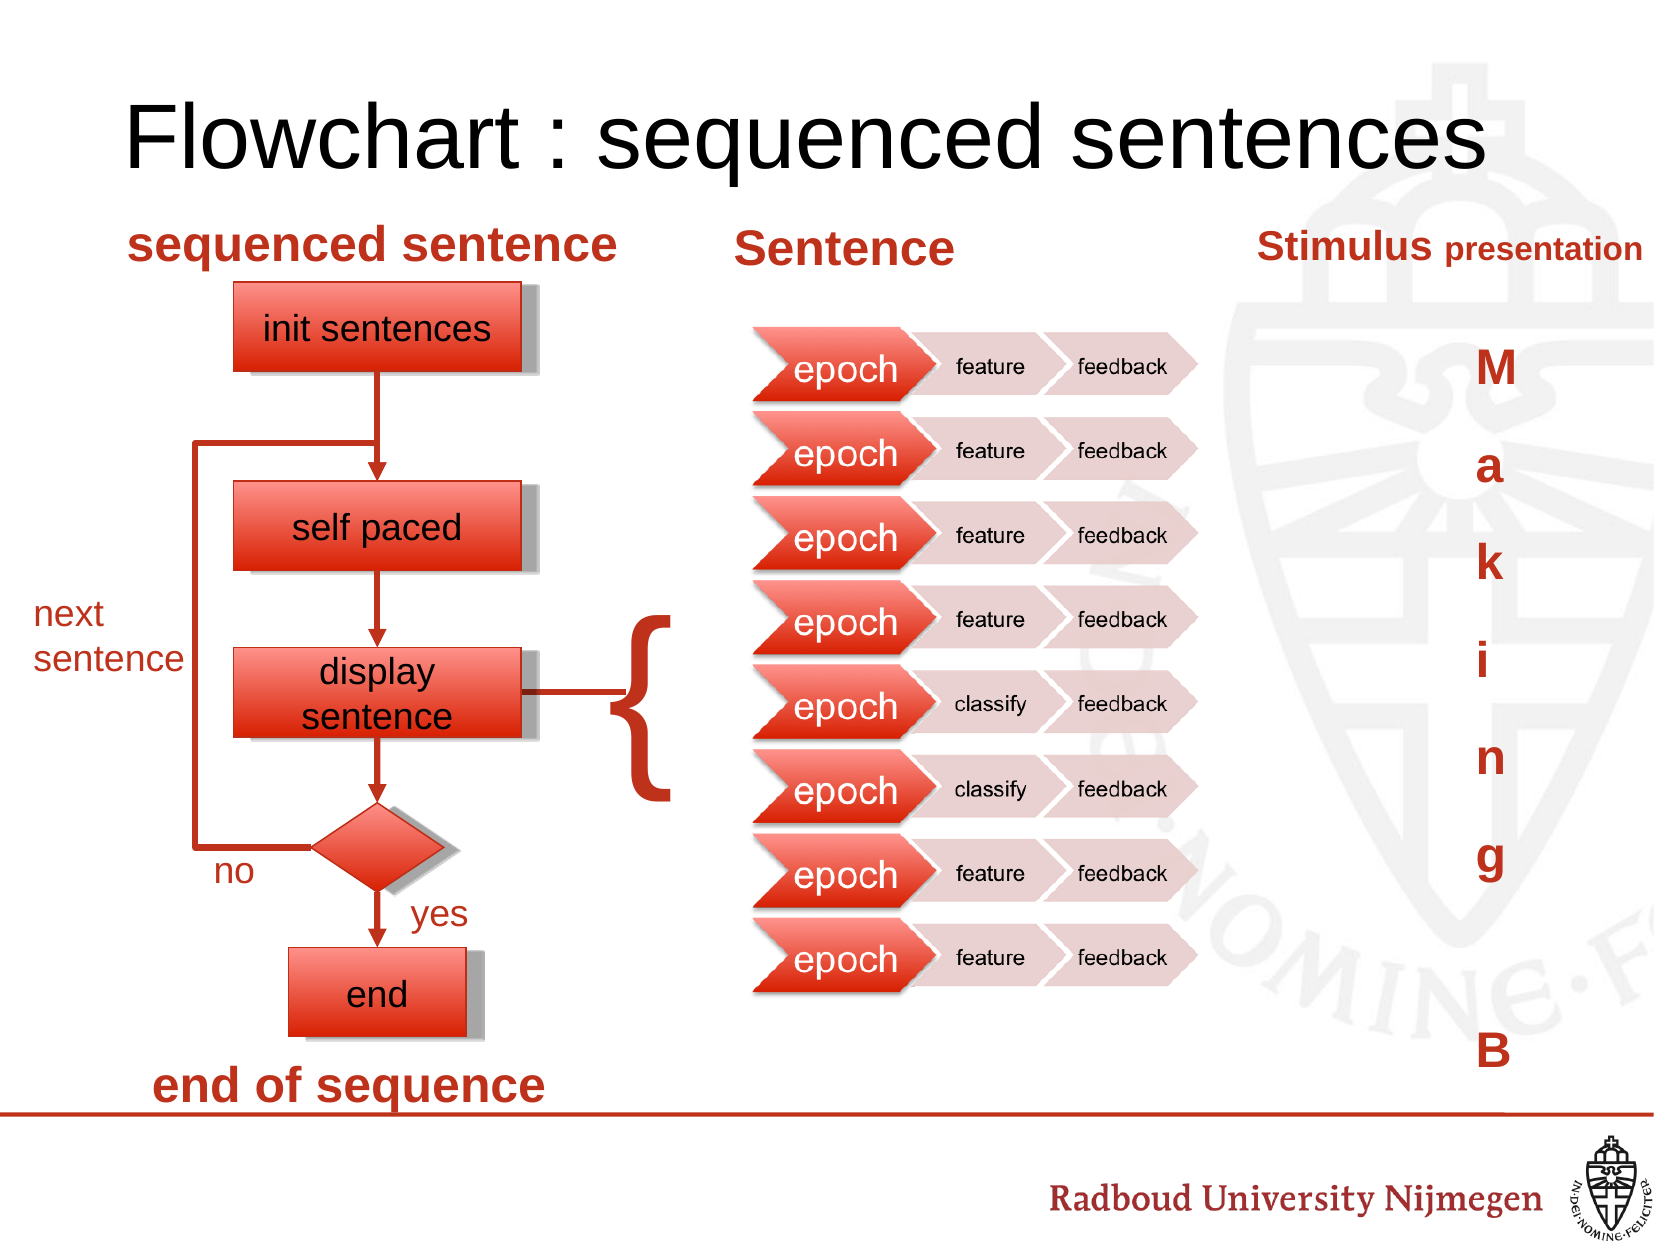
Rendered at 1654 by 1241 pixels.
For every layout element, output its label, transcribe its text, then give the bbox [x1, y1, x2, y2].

text_box self paced [233, 481, 481, 571]
title Flowchart : sequenced sentences [62, 32, 1552, 241]
text_box [311, 803, 444, 891]
text_box no [198, 838, 270, 899]
text_box Sentence [725, 241, 1248, 319]
picture [199, 447, 376, 846]
text_box display sentence [233, 647, 522, 737]
text_box next sentence [18, 581, 201, 687]
picture [0, 0, 1654, 1112]
picture [0, 1117, 1654, 1241]
text_box yes [395, 880, 481, 942]
text_box end [288, 947, 466, 1037]
text_box init sentences [233, 329, 481, 372]
text_box Stimulus presentation [1248, 210, 1654, 322]
text_box { [592, 552, 815, 808]
text_box end of sequence [143, 1044, 626, 1156]
text_box sequenced sentence [118, 241, 863, 329]
text_box M a k i n g B [1467, 326, 1579, 1014]
